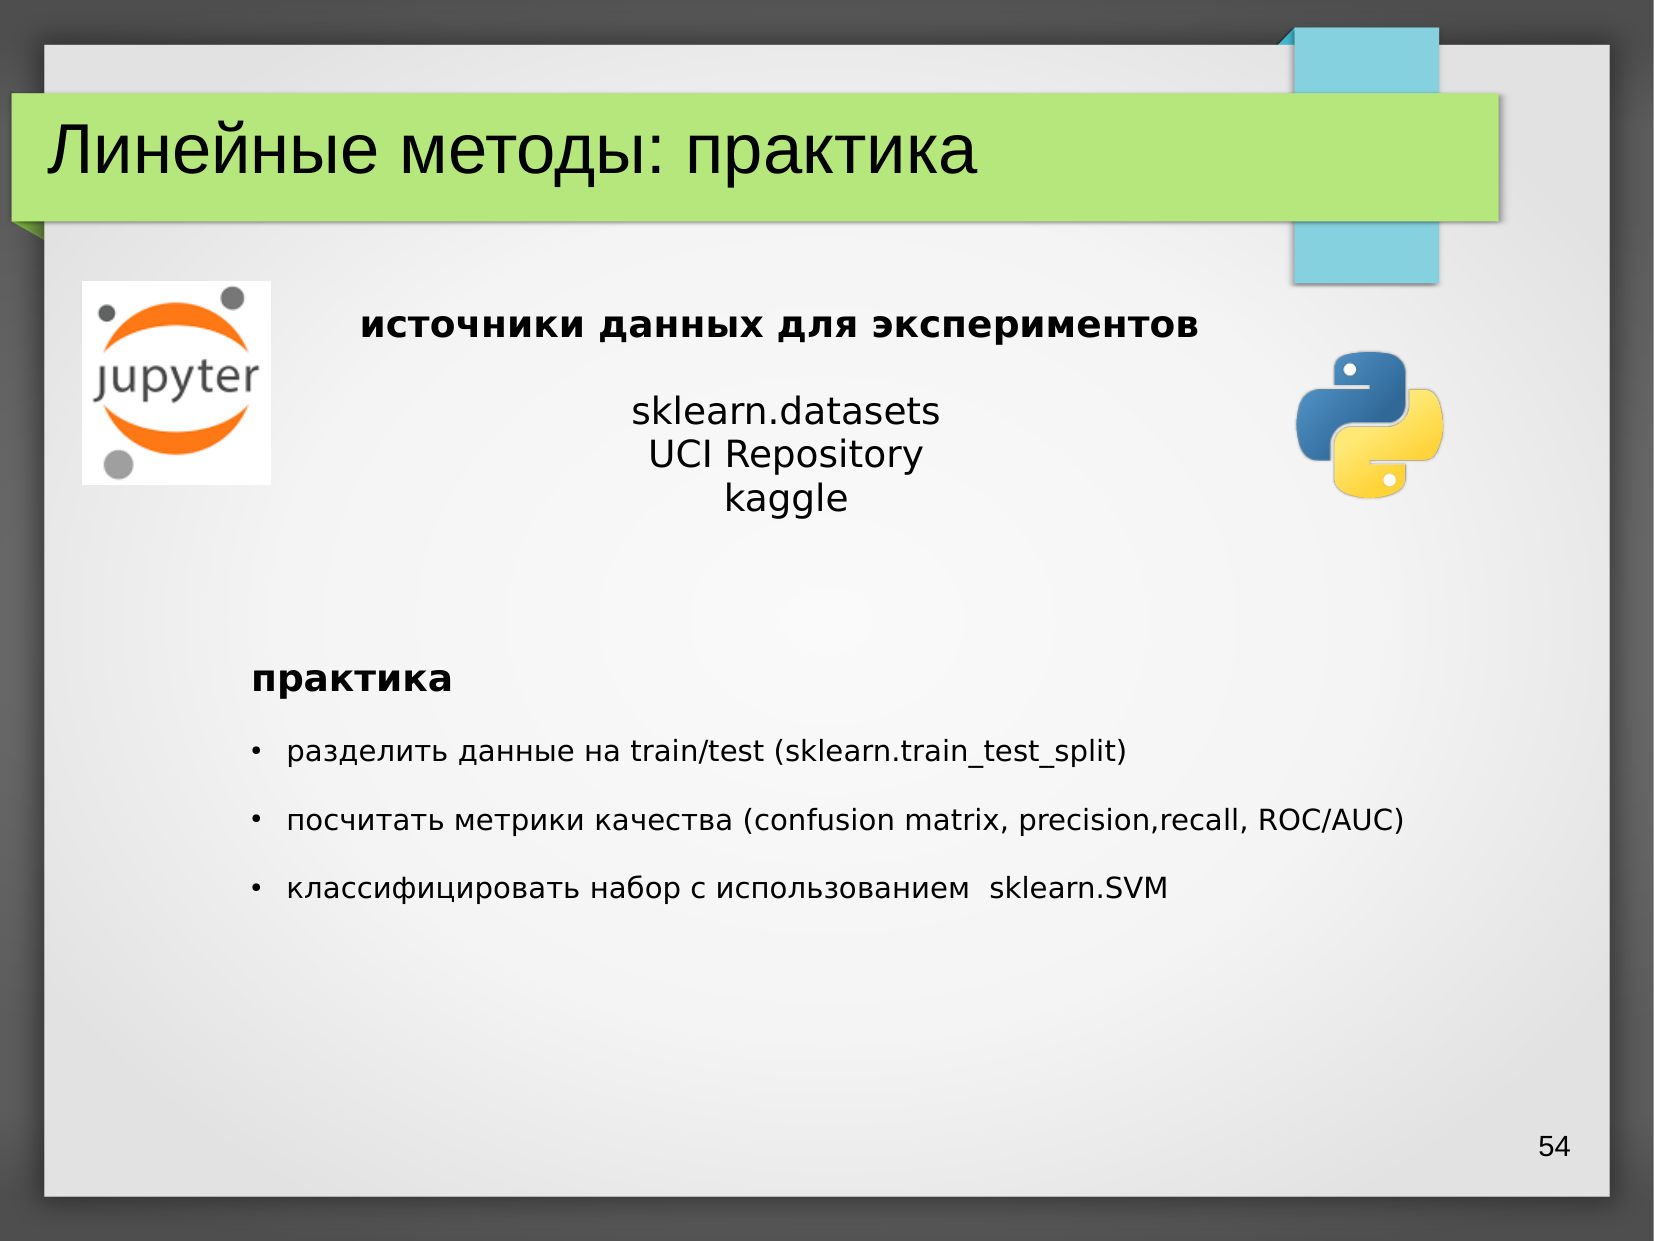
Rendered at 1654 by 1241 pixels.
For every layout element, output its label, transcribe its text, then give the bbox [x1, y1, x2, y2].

text_box практика разделить данные на train/test (sklearn.train_test_split) посчитать метрики качества (confusion matrix, precision,recall, ROC/AUC) классифицировать набор с использованием sklearn.SVM [236, 649, 1457, 1016]
title Линейные методы: практика [47, 109, 1501, 190]
picture [0, 0, 1654, 1241]
text_box источники данных для экспериментов sklearn.datasets UCI Repository kaggle [342, 295, 1230, 528]
